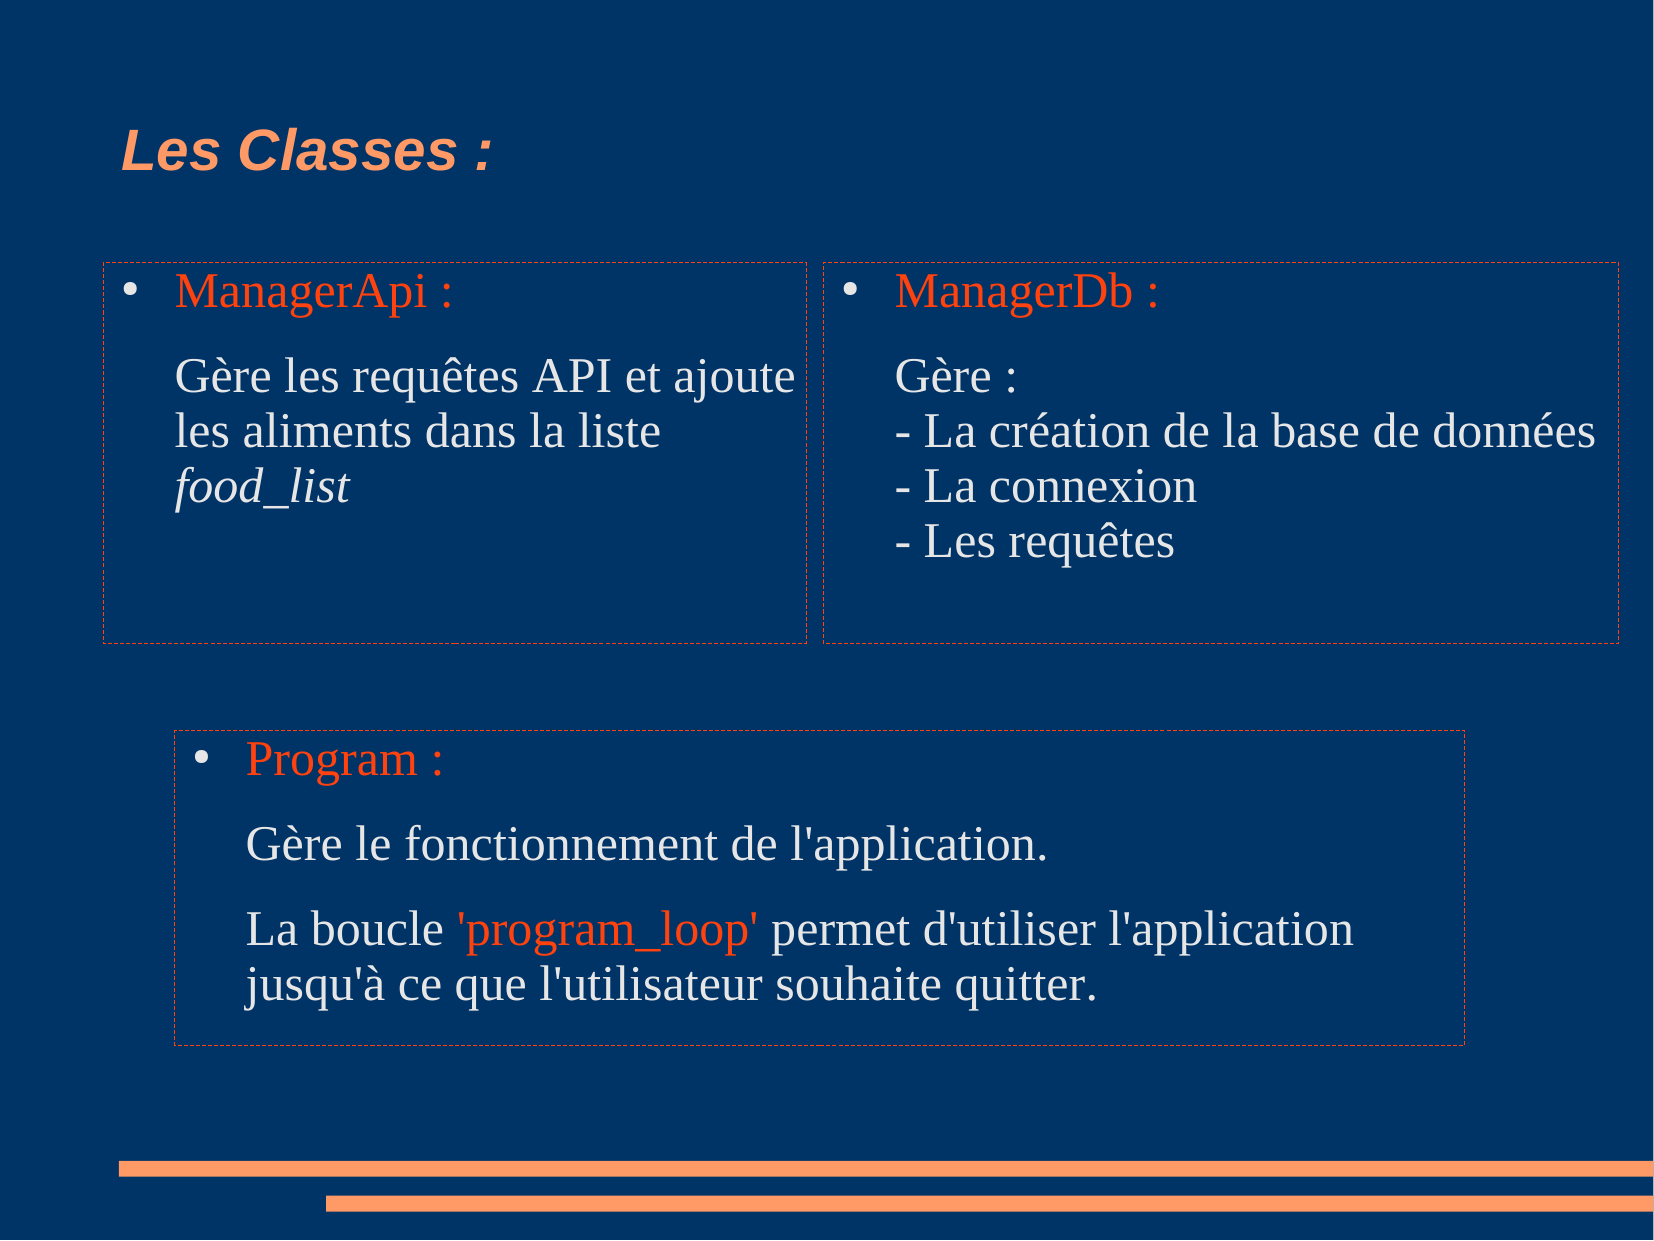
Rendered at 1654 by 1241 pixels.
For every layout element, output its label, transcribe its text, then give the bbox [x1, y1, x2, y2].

list Program : Gère le fonctionnement de l'application. La boucle 'program_loop' permet d'utiliser l'application jusqu'à ce que l'utilisateur souhaite quitter. [174, 730, 1465, 1046]
list ManagerDb : Gère : - La création de la base de données - La connexion - Les requêtes [823, 262, 1619, 644]
list ManagerApi : Gère les requêtes API et ajoute les aliments dans la liste food_list [103, 262, 807, 644]
title Les Classes : [121, 46, 1534, 254]
